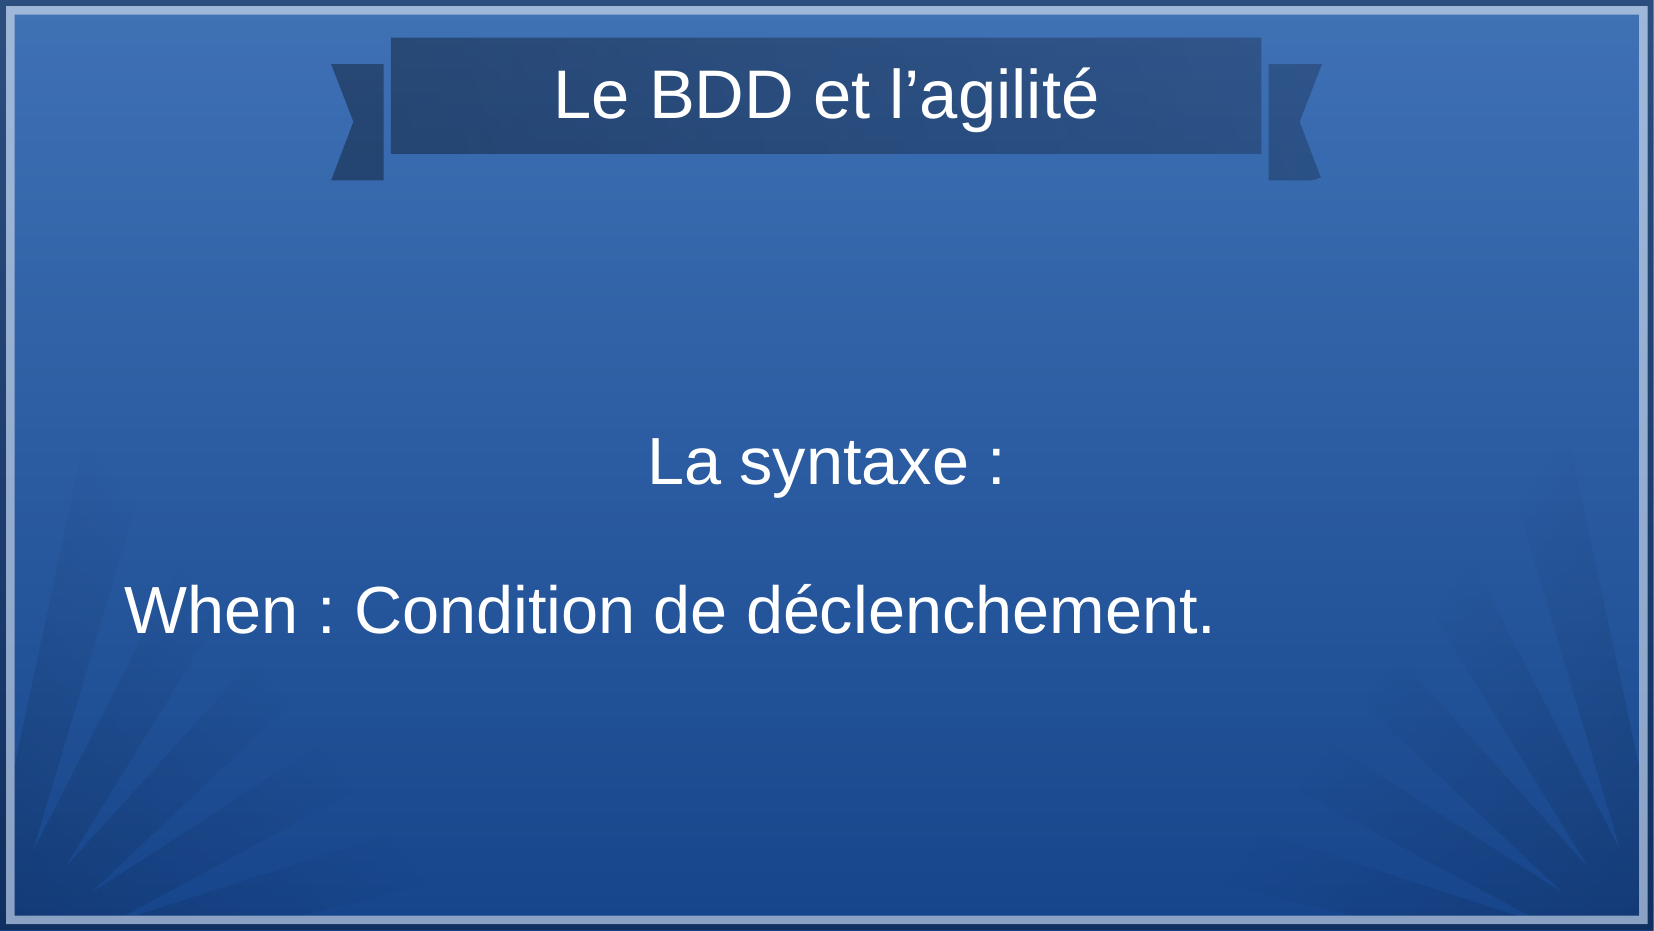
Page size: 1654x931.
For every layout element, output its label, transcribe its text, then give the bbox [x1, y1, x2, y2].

subtitle La syntaxe : When : Condition de déclenchement. [82, 224, 1571, 848]
title Le BDD et l’agilité [389, 35, 1264, 154]
